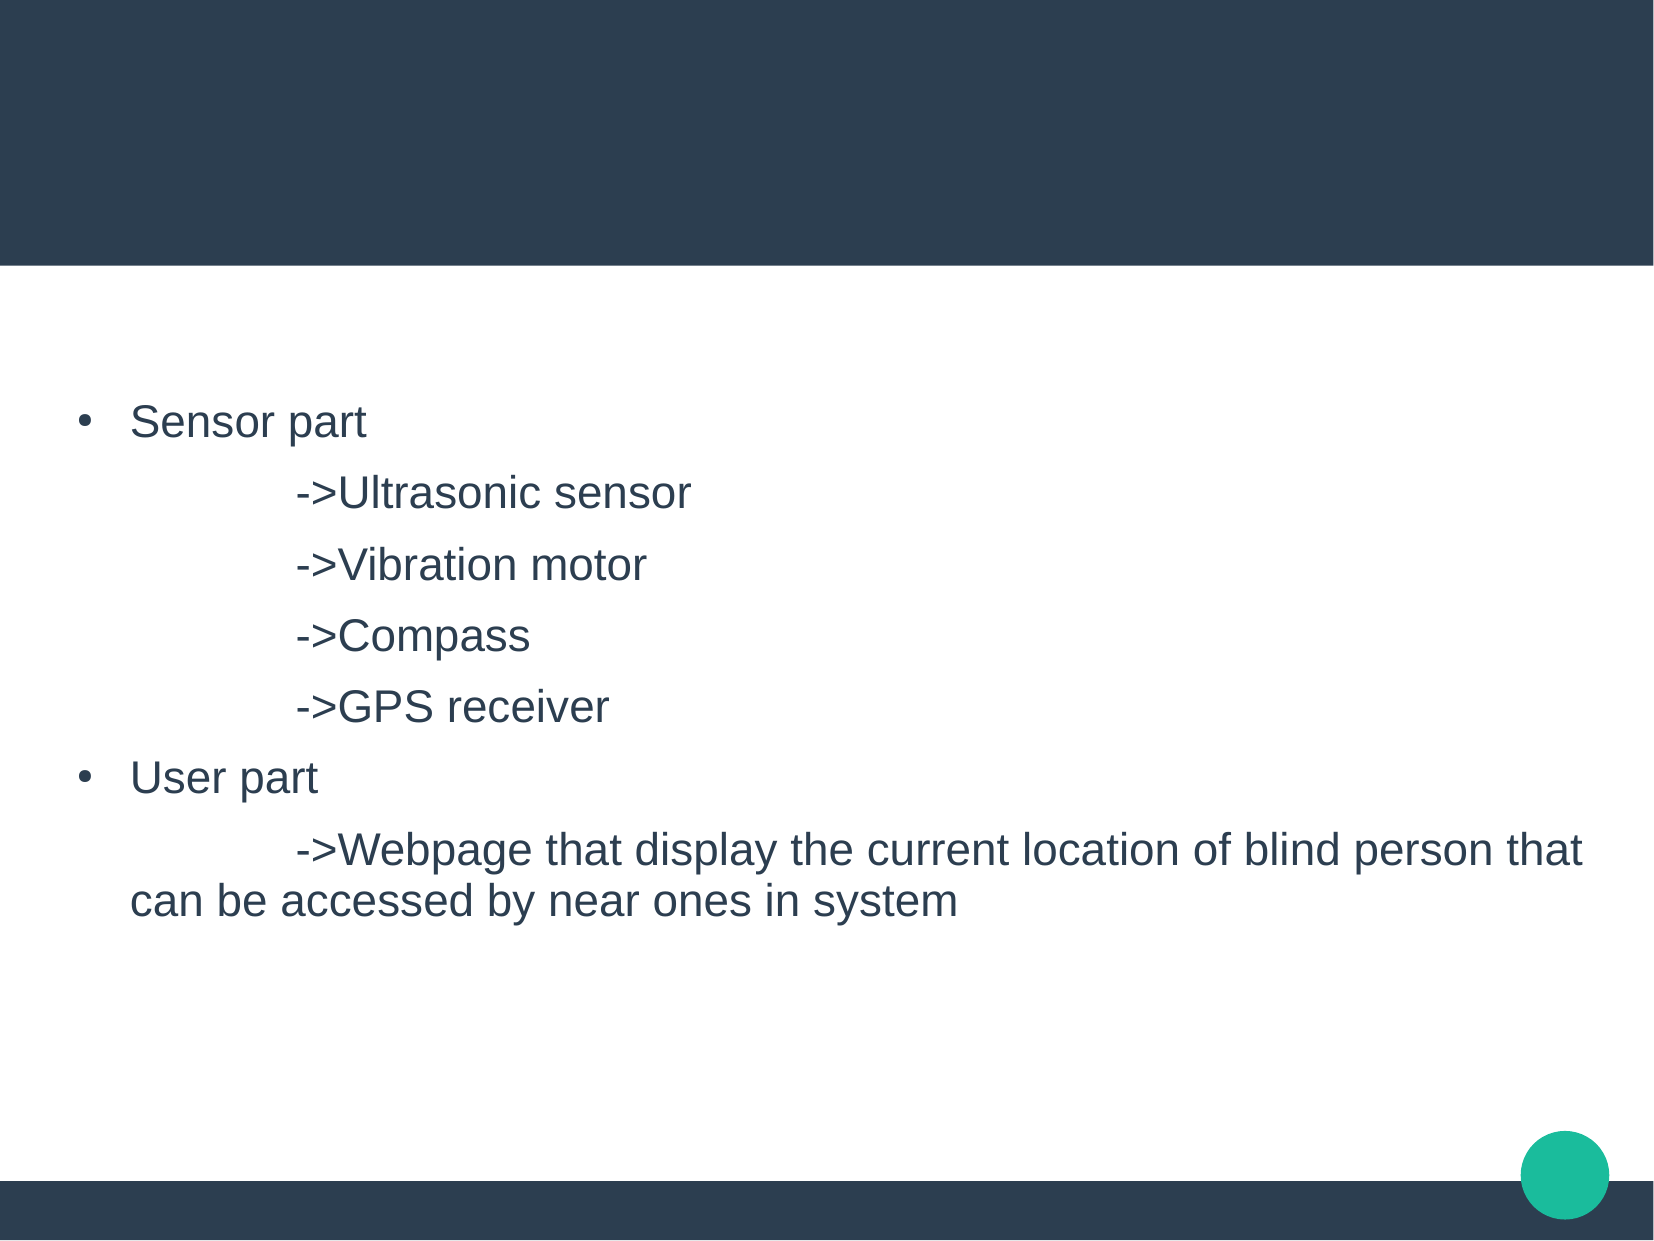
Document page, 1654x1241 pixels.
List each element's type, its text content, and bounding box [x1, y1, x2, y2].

list Sensor part ->Ultrasonic sensor ->Vibration motor ->Compass ->GPS receiver User part ->Webpage that display the current location of blind person that can be accessed by near ones in system [59, 324, 1595, 1152]
